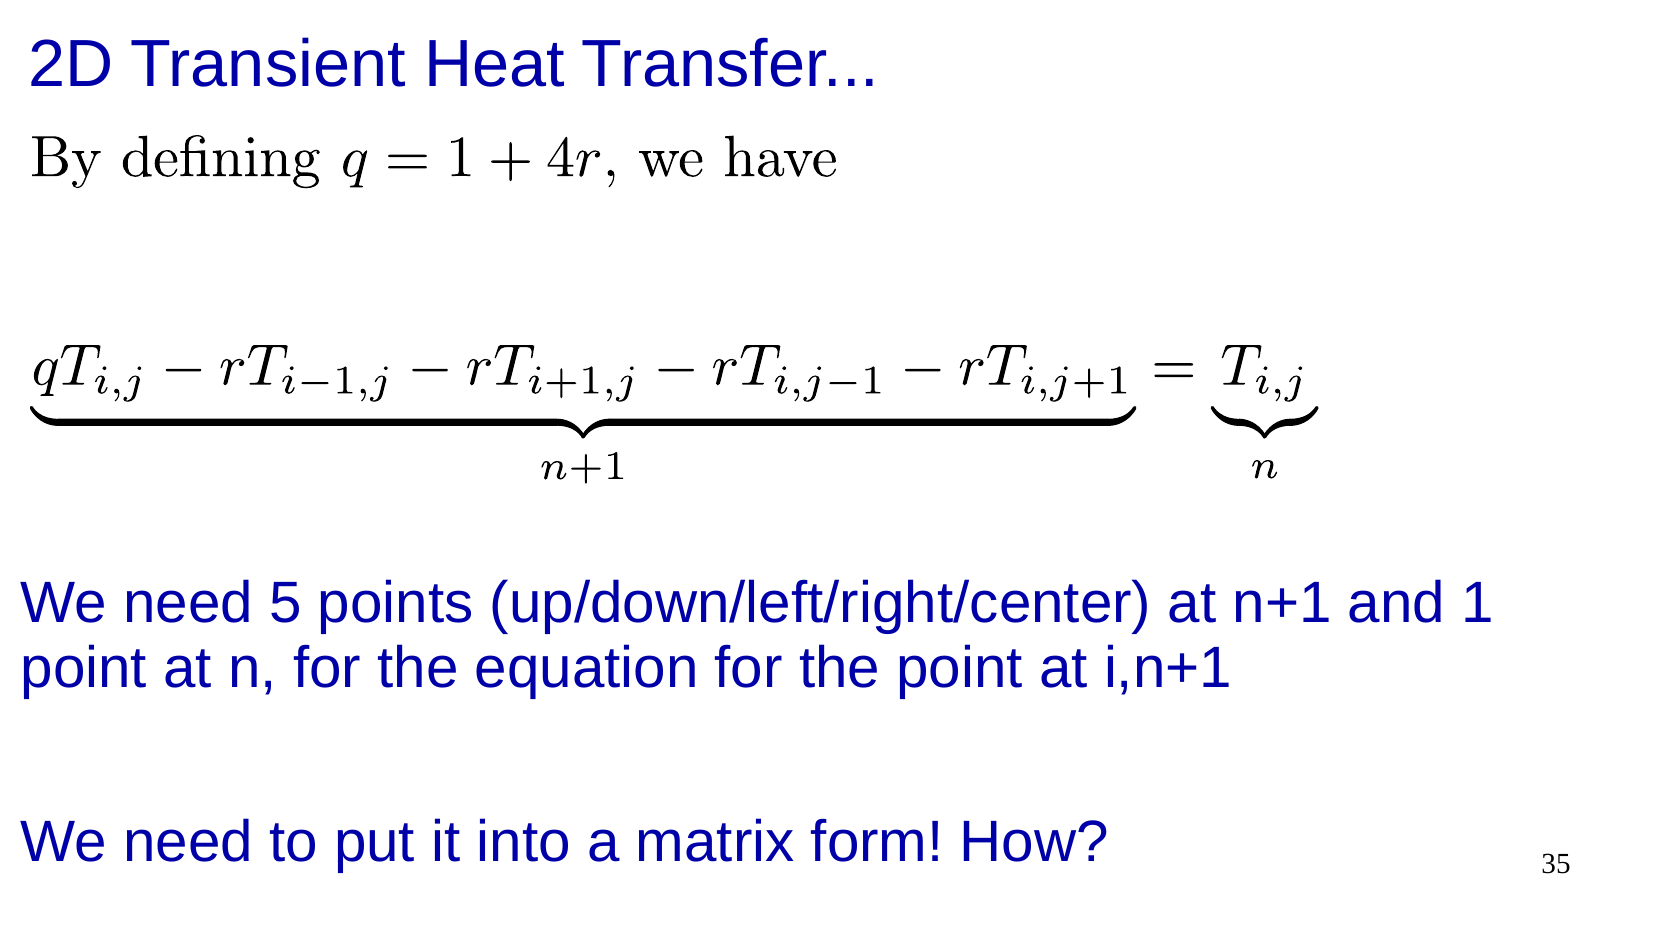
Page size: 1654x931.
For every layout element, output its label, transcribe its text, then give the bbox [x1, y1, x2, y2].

title 2D Transient Heat Transfer... [28, 21, 1626, 106]
list We need 5 points (up/down/left/right/center) at n+1 and 1 point at n, for the equation for the point at i,n+1 We need to put it into a matrix form! How? [20, 570, 1636, 901]
text_box [30, 345, 1319, 484]
text_box [30, 135, 838, 189]
